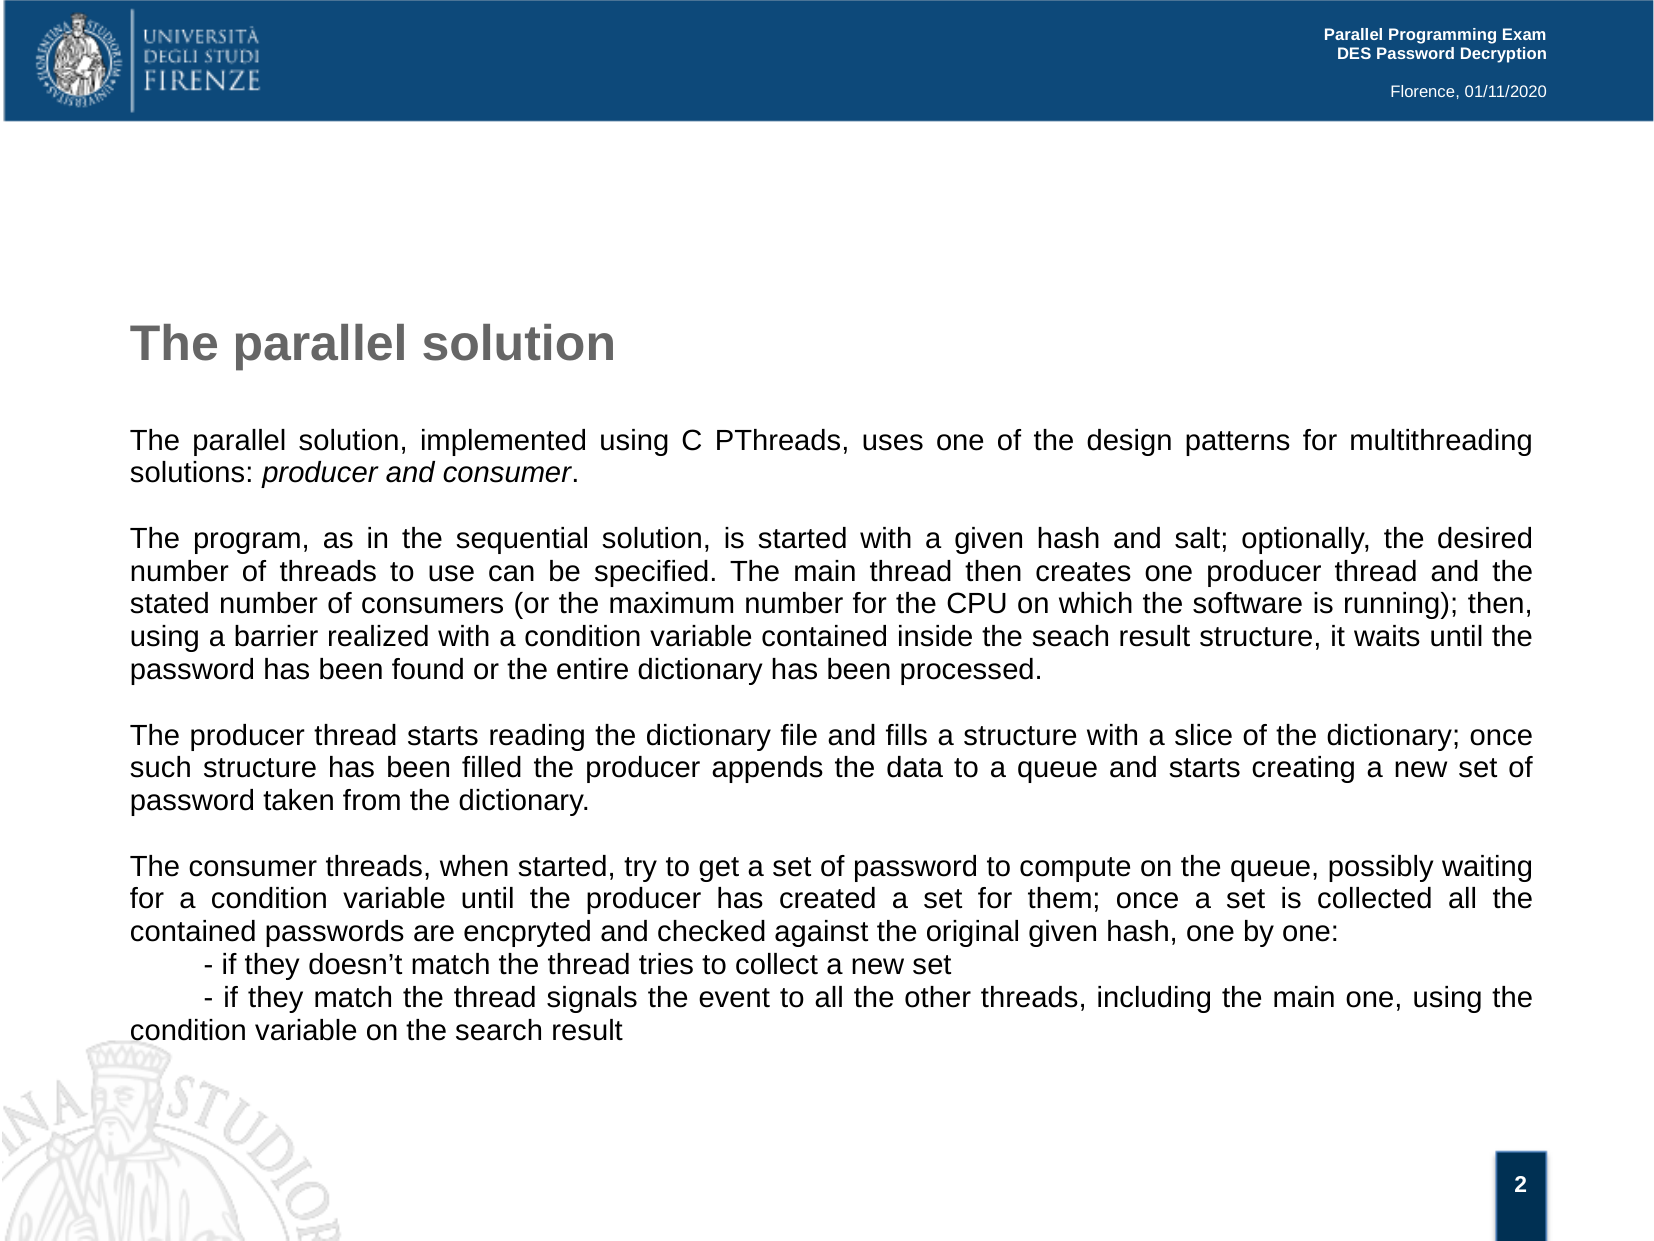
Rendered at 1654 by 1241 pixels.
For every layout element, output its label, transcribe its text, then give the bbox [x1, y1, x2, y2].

text_box 2 [1505, 1160, 1536, 1208]
text_box Parallel Programming Exam DES Password Decryption Florence, 01/11/2020 [685, 24, 1548, 102]
text_box The parallel solution [129, 268, 993, 389]
picture [2, 0, 1654, 1241]
text_box The parallel solution, implemented using C PThreads, uses one of the design patterns for multithreading solutions: producer and consumer. The program, as in the sequential solution, is started with a given hash and salt; optionally, the desired number of threads to use can be specified. The main thread then creates one producer thread and the stated number of consumers (or the maximum number for the CPU on which the software is running); then, using a barrier realized with a condition variable contained inside the seach result structure, it waits until the password has been found or the entire dictionary has been processed. The producer thread starts reading the dictionary file and fills a structure with a slice of the dictionary; once such structure has been filled the producer appends the data to a queue and starts creating a new set of password taken from the dictionary. The consumer threads, when started, try to get a set of password to compute on the queue, possibly waiting for a condition variable until the producer has created a set for them; once a set is collected all the contained passwords are encpryted and checked against the original given hash, one by one: - if they doesn’t match the thread tries to collect a new set - if they match the thread signals the event to all the other threads, including the main one, using the condition variable on the search result [129, 423, 1536, 1112]
